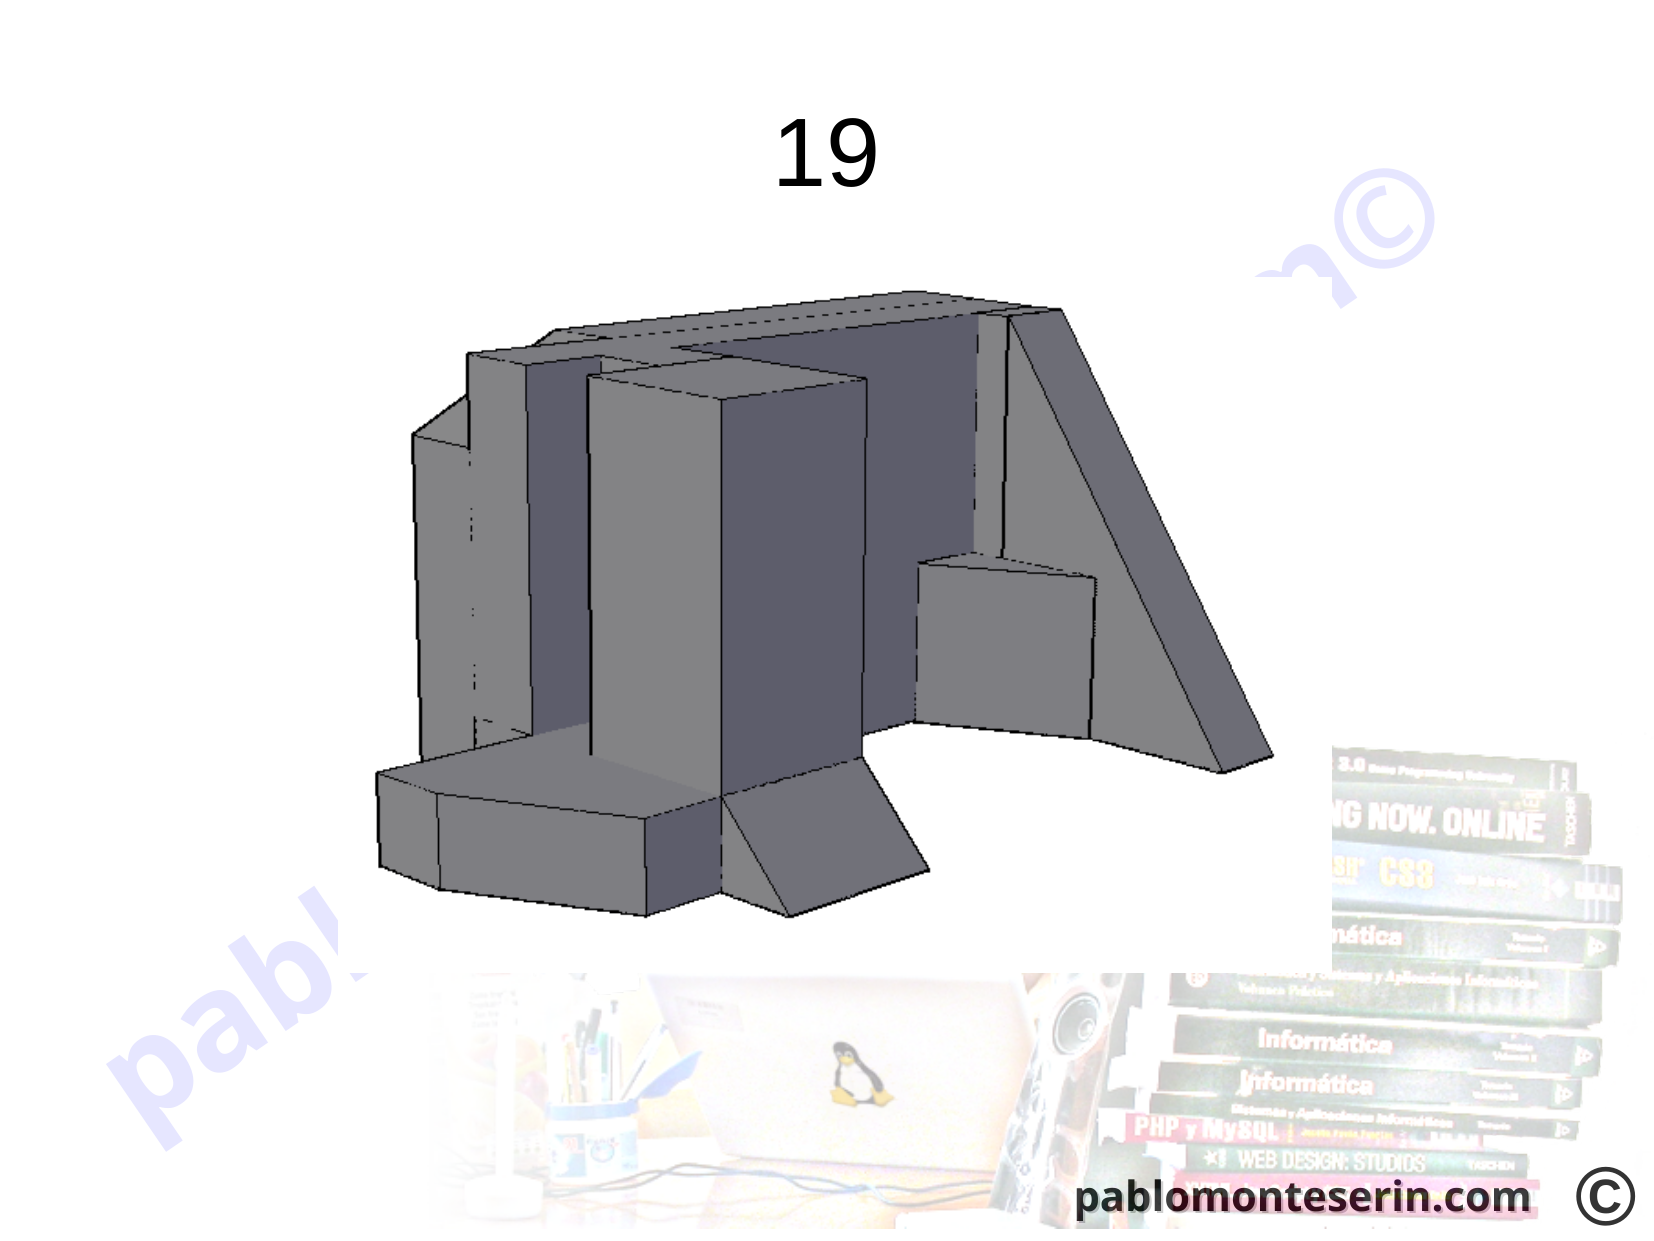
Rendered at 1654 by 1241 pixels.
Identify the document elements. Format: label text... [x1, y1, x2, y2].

picture [338, 277, 1654, 1229]
title 19 [82, 49, 1571, 257]
